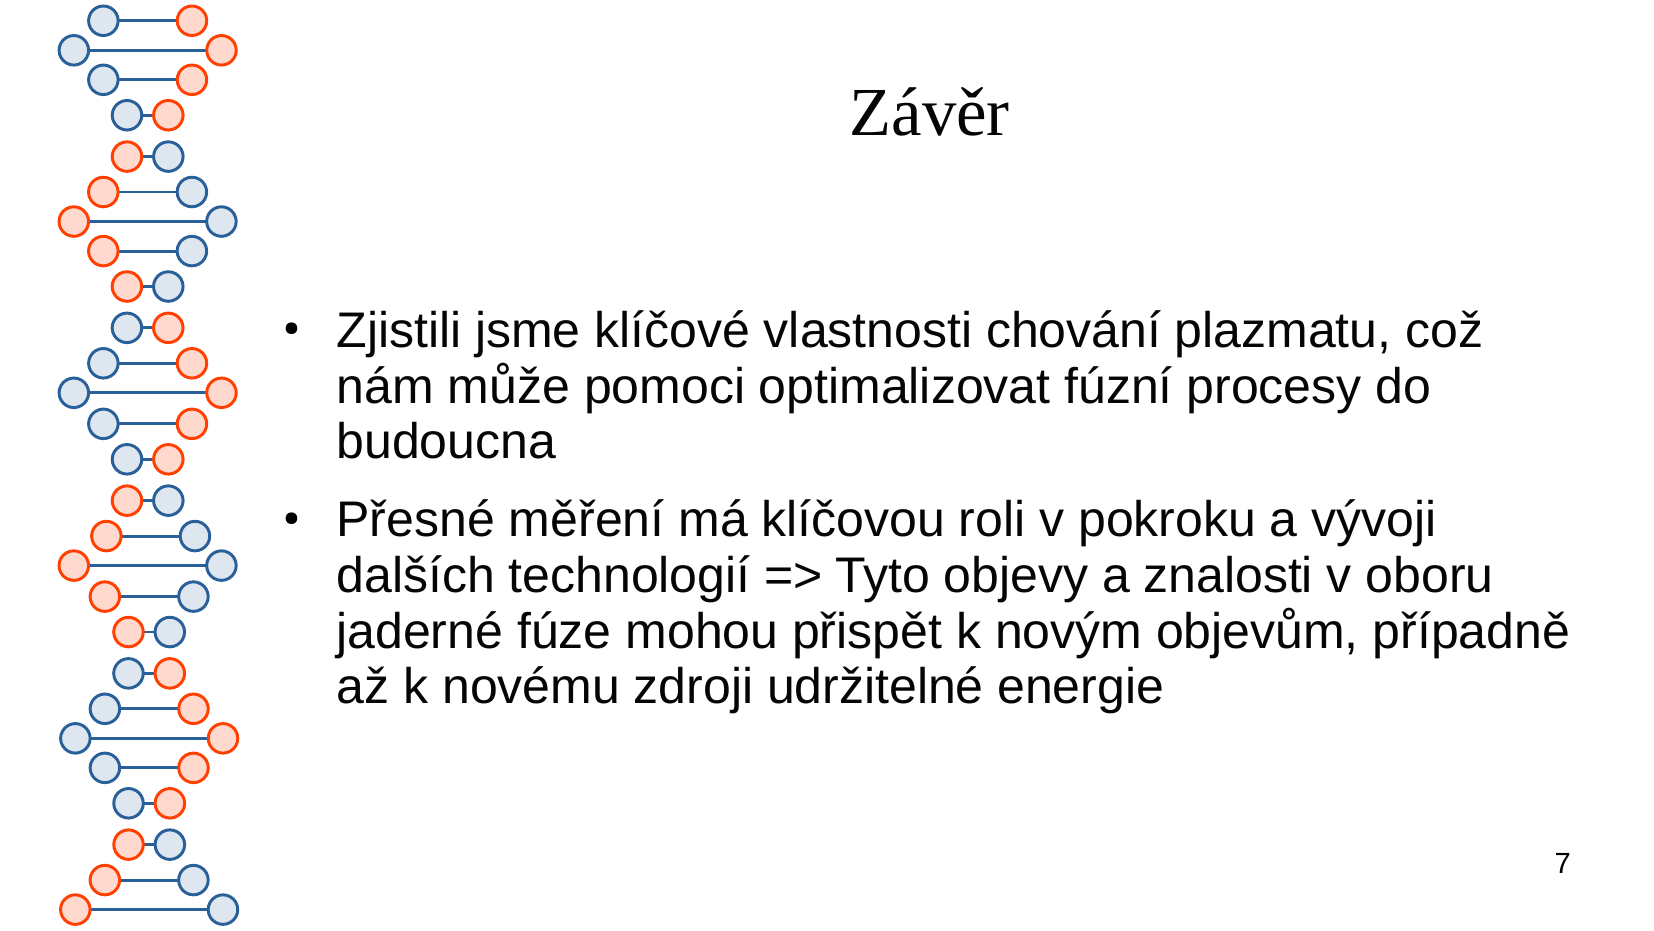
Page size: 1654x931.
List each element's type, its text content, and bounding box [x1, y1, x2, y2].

title Závěr [265, 35, 1595, 189]
list Zjistili jsme klíčové vlastnosti chování plazmatu, což nám může pomoci optimalizovat fúzní procesy do budoucna Přesné měření má klíčovou roli v pokroku a vývoji dalších technologií => Tyto objevy a znalosti v oboru jaderné fúze mohou přispět k novým objevům, případně až k novému zdroji udržitelné energie [265, 224, 1595, 764]
